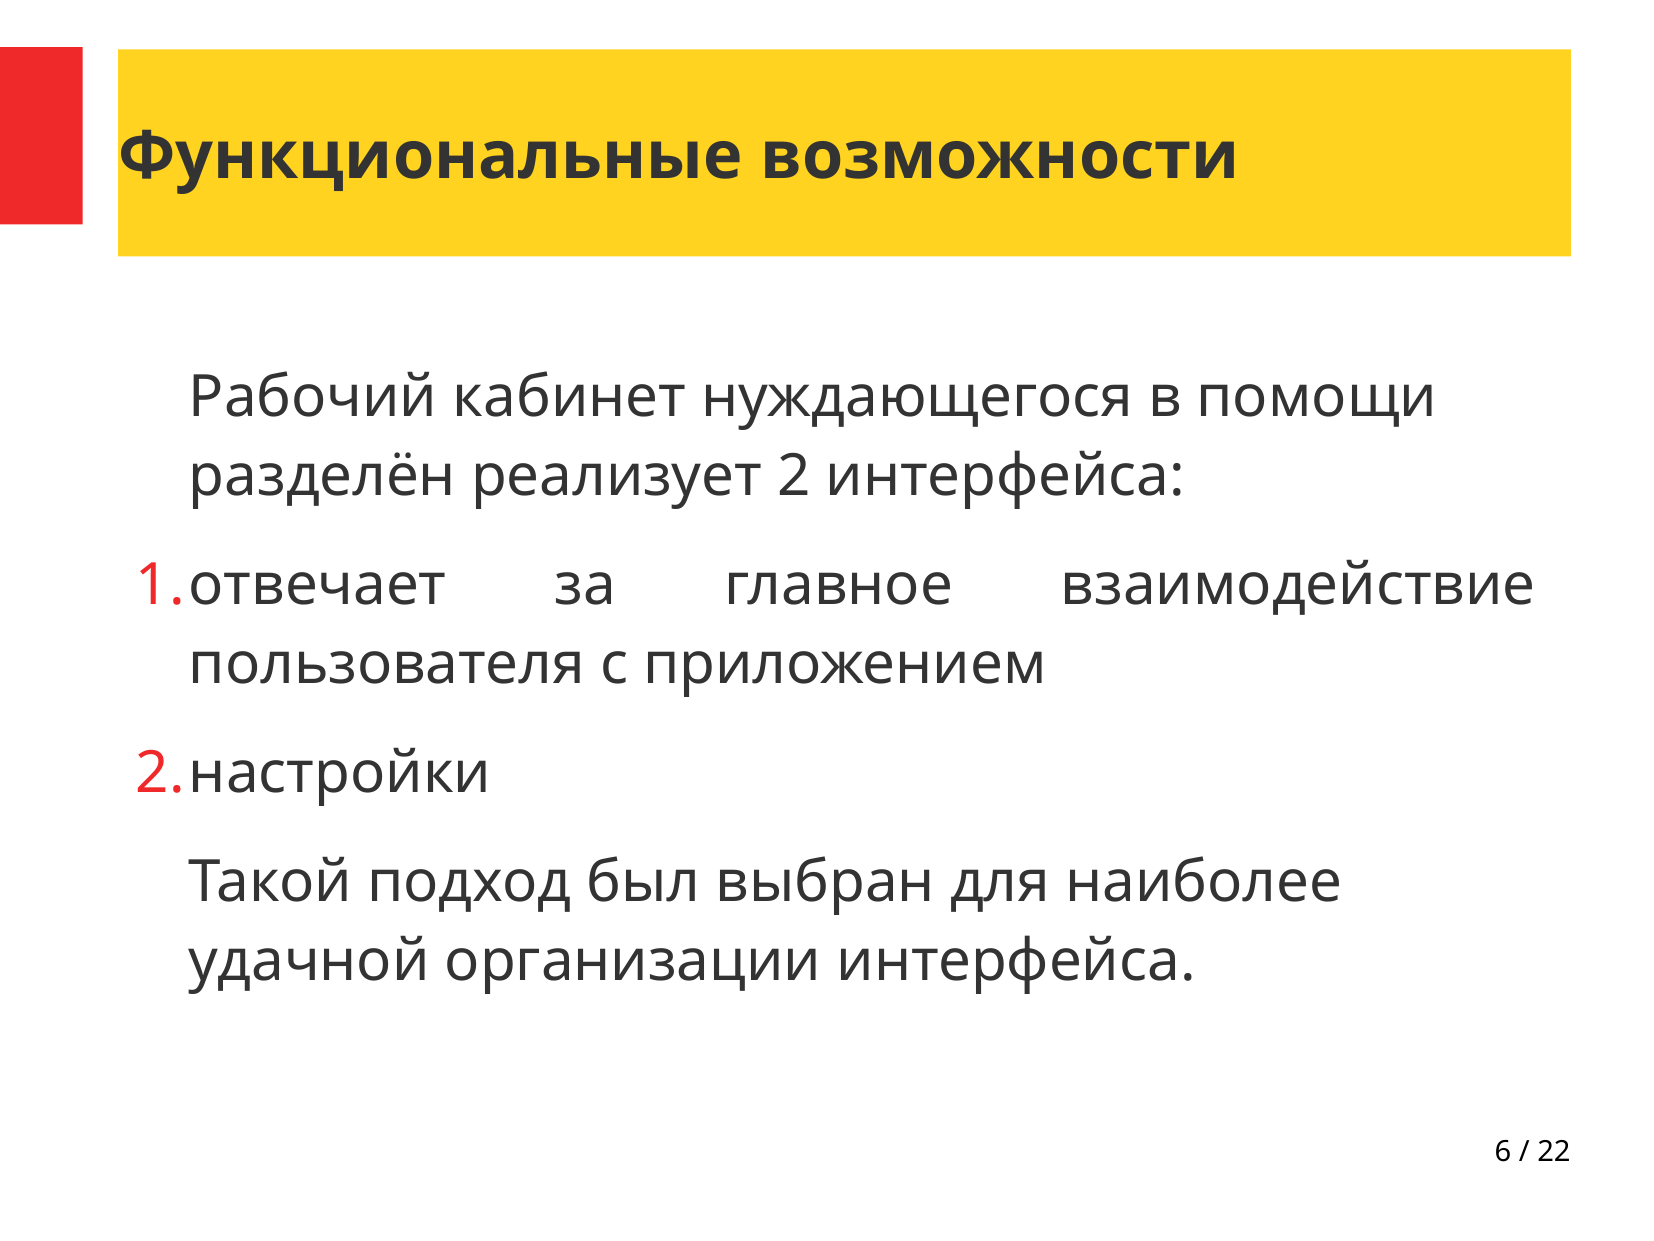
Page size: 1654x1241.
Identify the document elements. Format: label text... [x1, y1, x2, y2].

title Функциональные возможности [118, 49, 1571, 257]
list Рабочий кабинет нуждающегося в помощи разделён реализует 2 интерфейса: отвечает за главное взаимодействие пользователя с приложением настройки Такой подход был выбран для наиболее удачной организации интерфейса. [118, 354, 1536, 1074]
